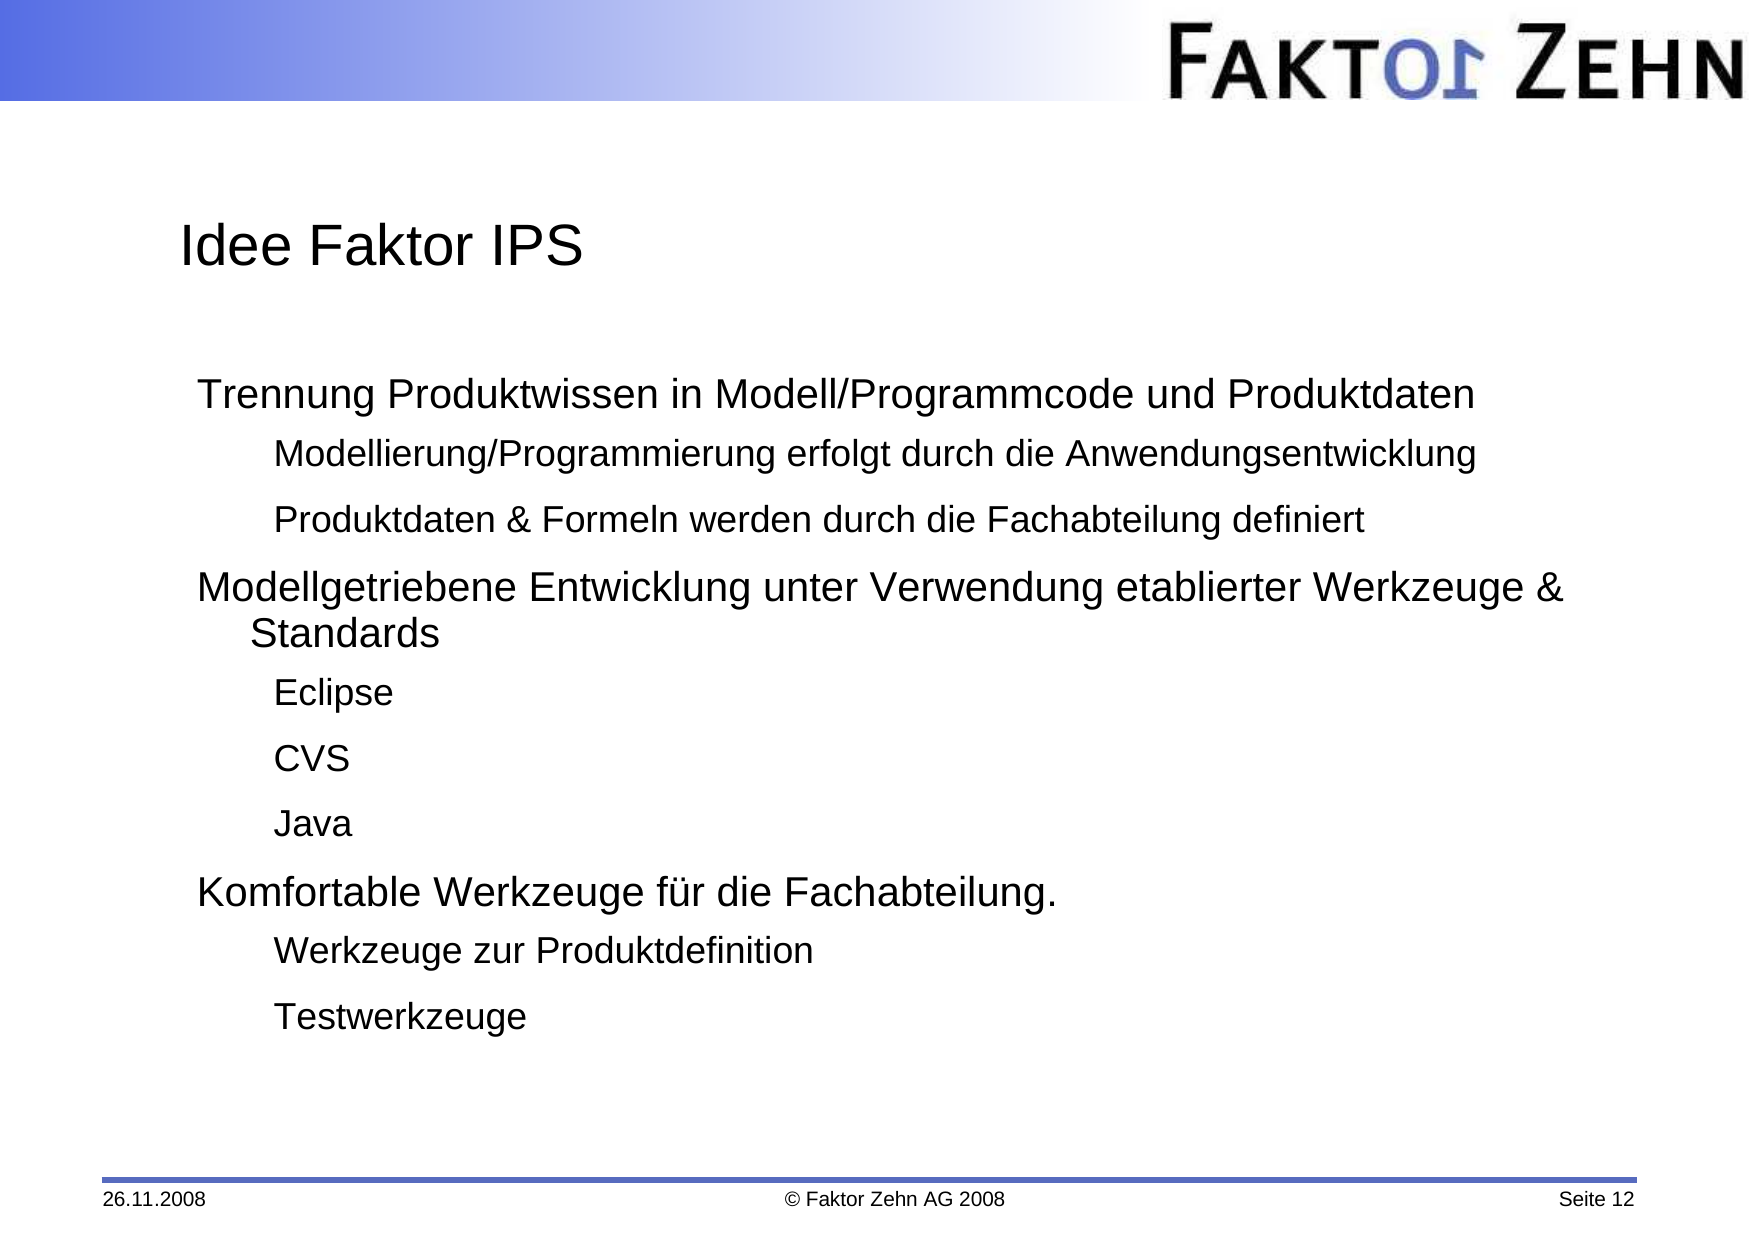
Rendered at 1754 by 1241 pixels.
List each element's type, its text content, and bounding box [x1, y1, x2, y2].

list Trennung Produktwissen in Modell/Programmcode und Produktdaten Modellierung/Programmierung erfolgt durch die Anwendungsentwicklung Produktdaten & Formeln werden durch die Fachabteilung definiert Modellgetriebene Entwicklung unter Verwendung etablierter Werkzeuge & Standards Eclipse CVS Java Komfortable Werkzeuge für die Fachabteilung. Werkzeuge zur Produktdefinition Testwerkzeuge [179, 371, 1576, 1078]
picture [1162, 7, 1752, 100]
title Idee Faktor IPS [179, 142, 1576, 349]
